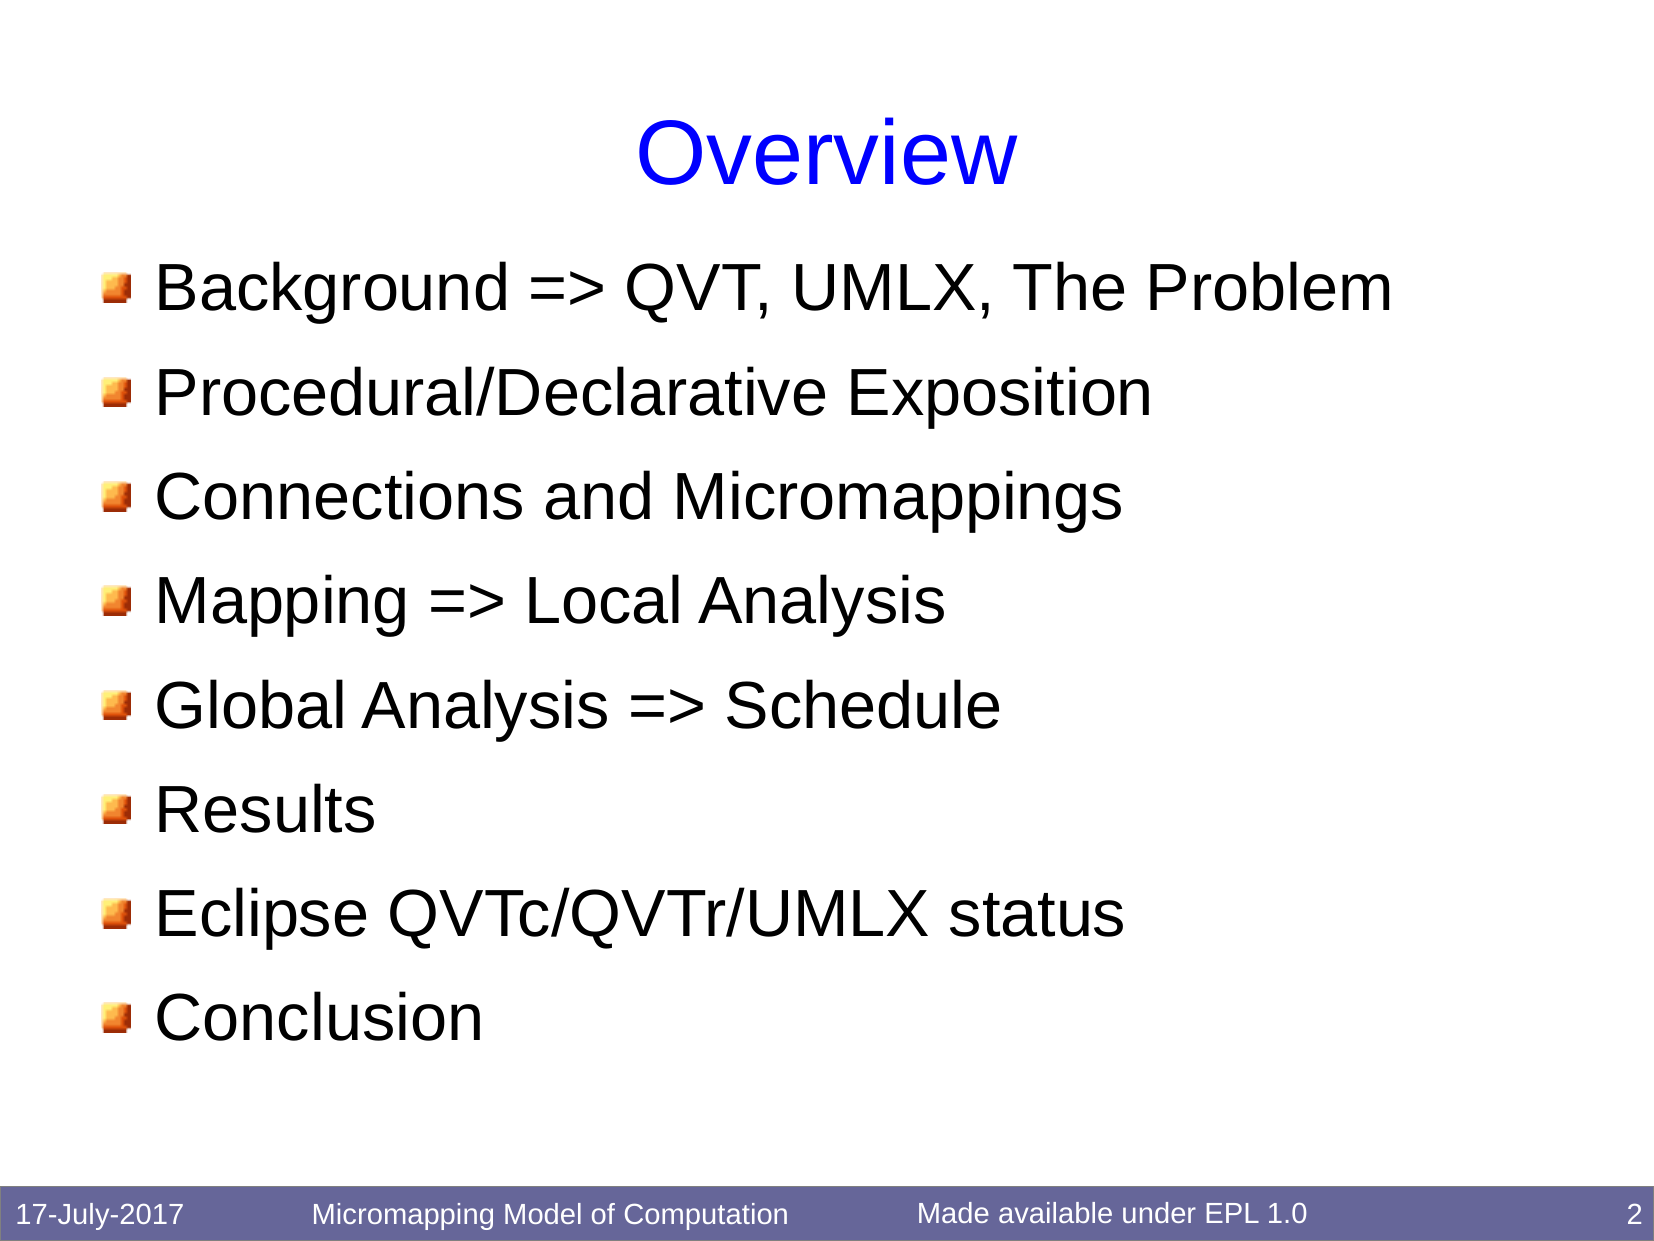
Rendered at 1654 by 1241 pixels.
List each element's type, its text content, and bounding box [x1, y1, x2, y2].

list Background => QVT, UMLX, The Problem Procedural/Declarative Exposition Connections and Micromappings Mapping => Local Analysis Global Analysis => Schedule Results Eclipse QVTc/QVTr/UMLX status Conclusion [83, 250, 1610, 1144]
title Overview [82, 49, 1571, 257]
